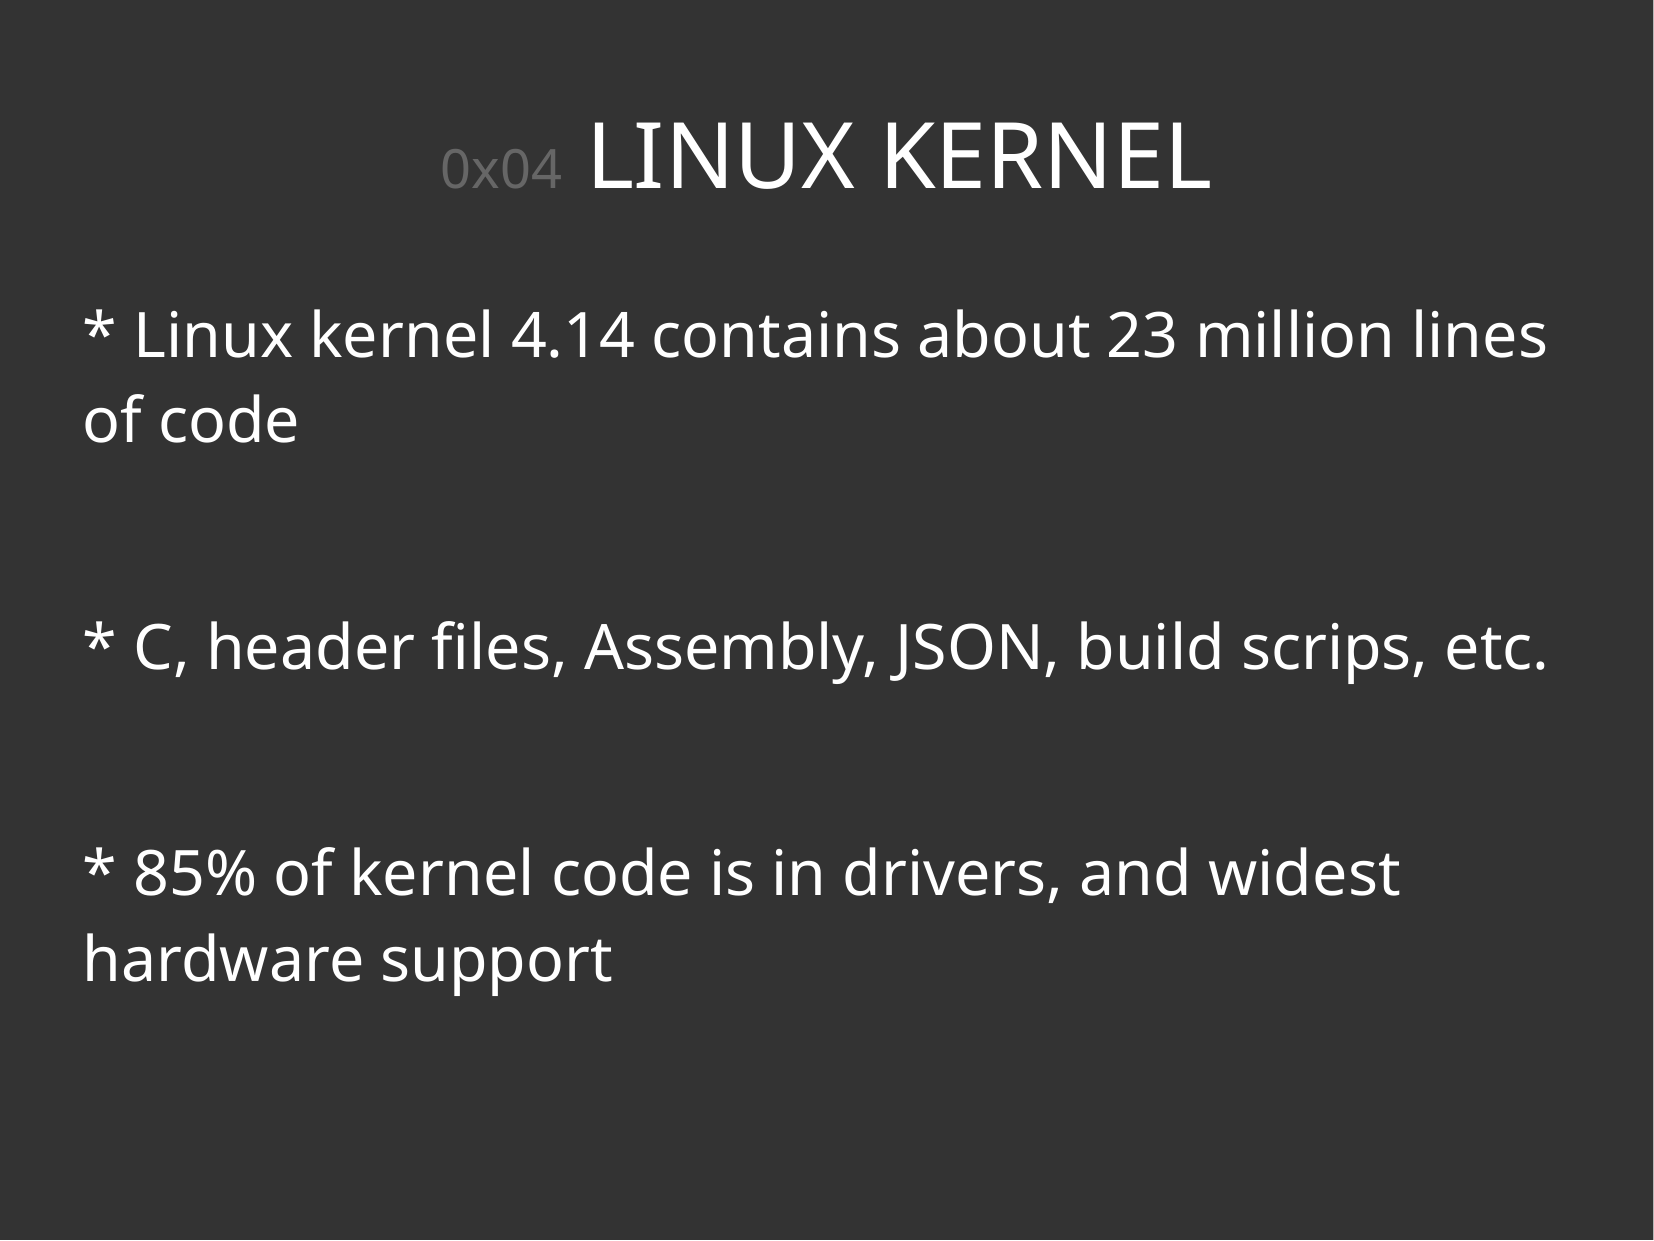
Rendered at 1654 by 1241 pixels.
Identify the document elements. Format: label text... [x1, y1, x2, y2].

title 0x04 LINUX KERNEL [82, 49, 1571, 257]
list * Linux kernel 4.14 contains about 23 million lines of code * C, header files, Assembly, JSON, build scrips, etc. * 85% of kernel code is in drivers, and widest hardware support [82, 290, 1571, 1010]
